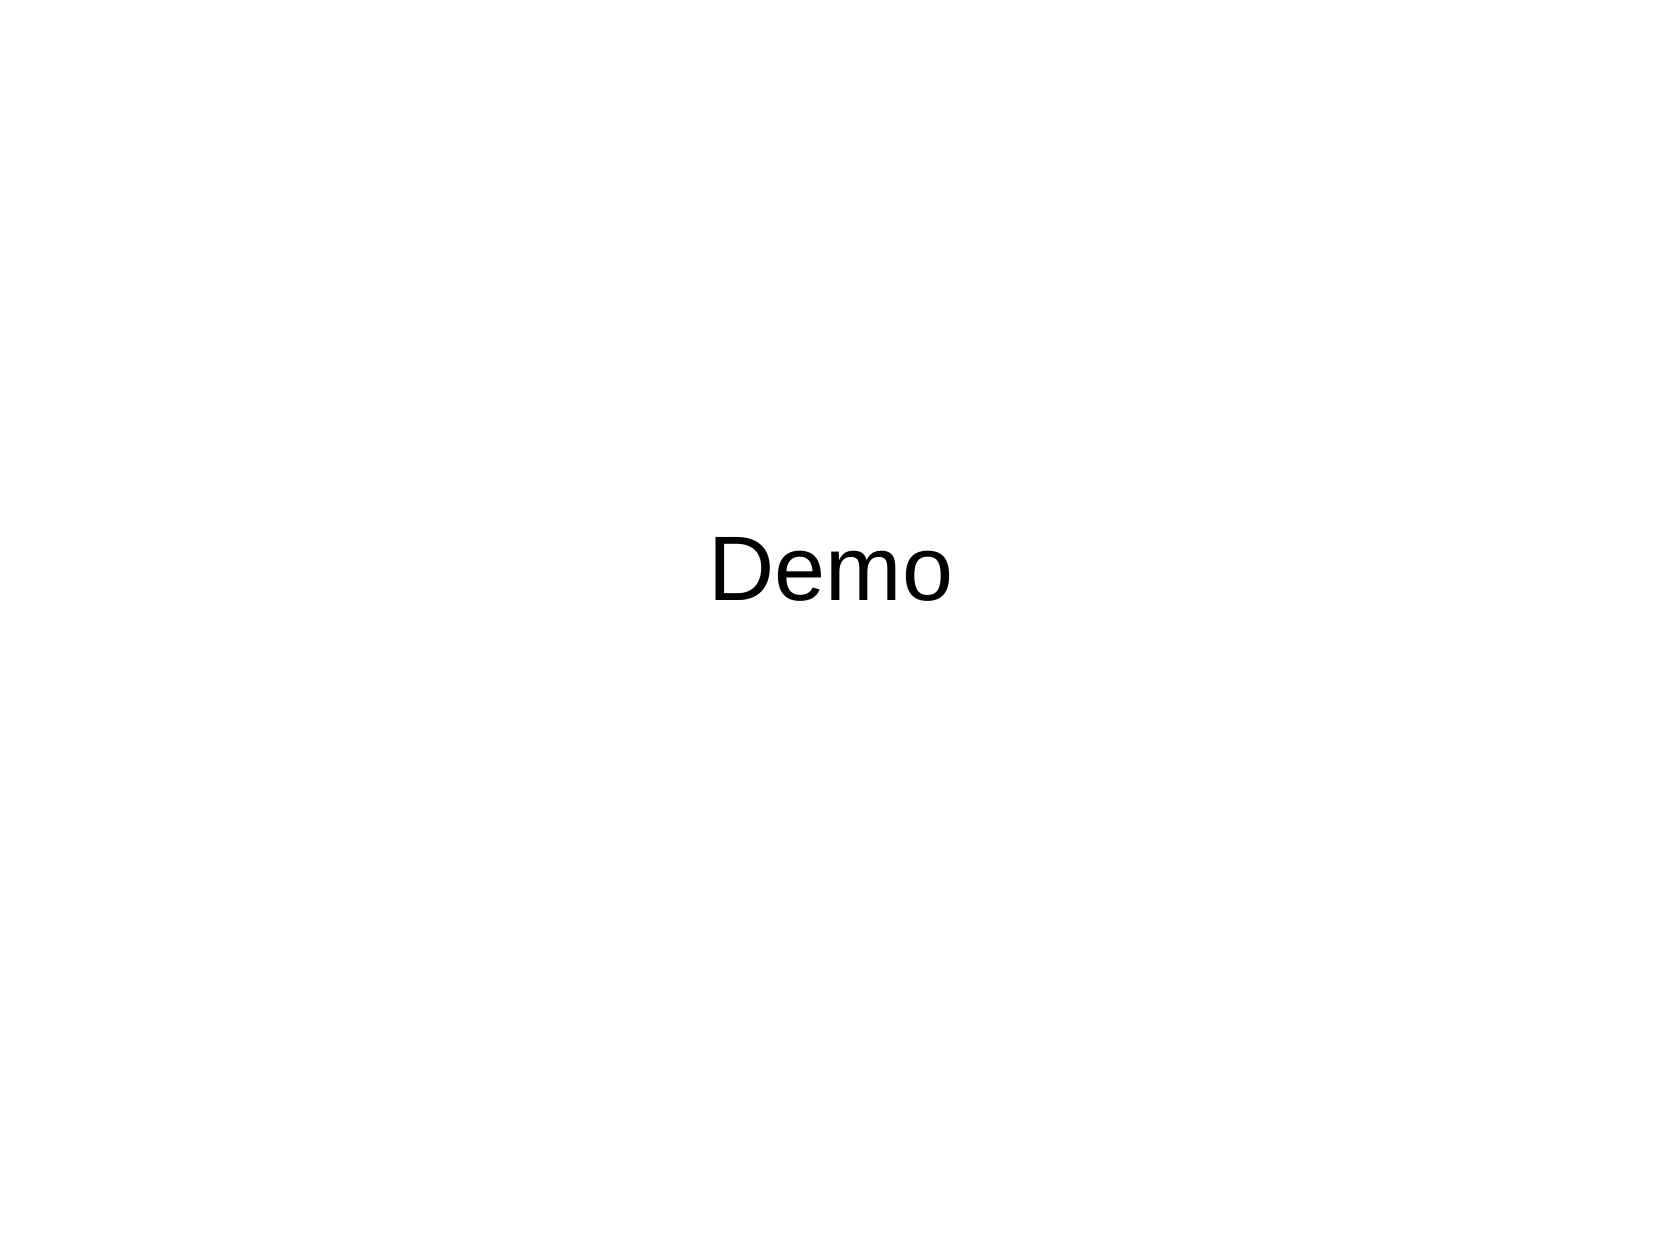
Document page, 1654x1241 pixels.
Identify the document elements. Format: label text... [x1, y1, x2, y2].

title Demo [86, 420, 1576, 718]
